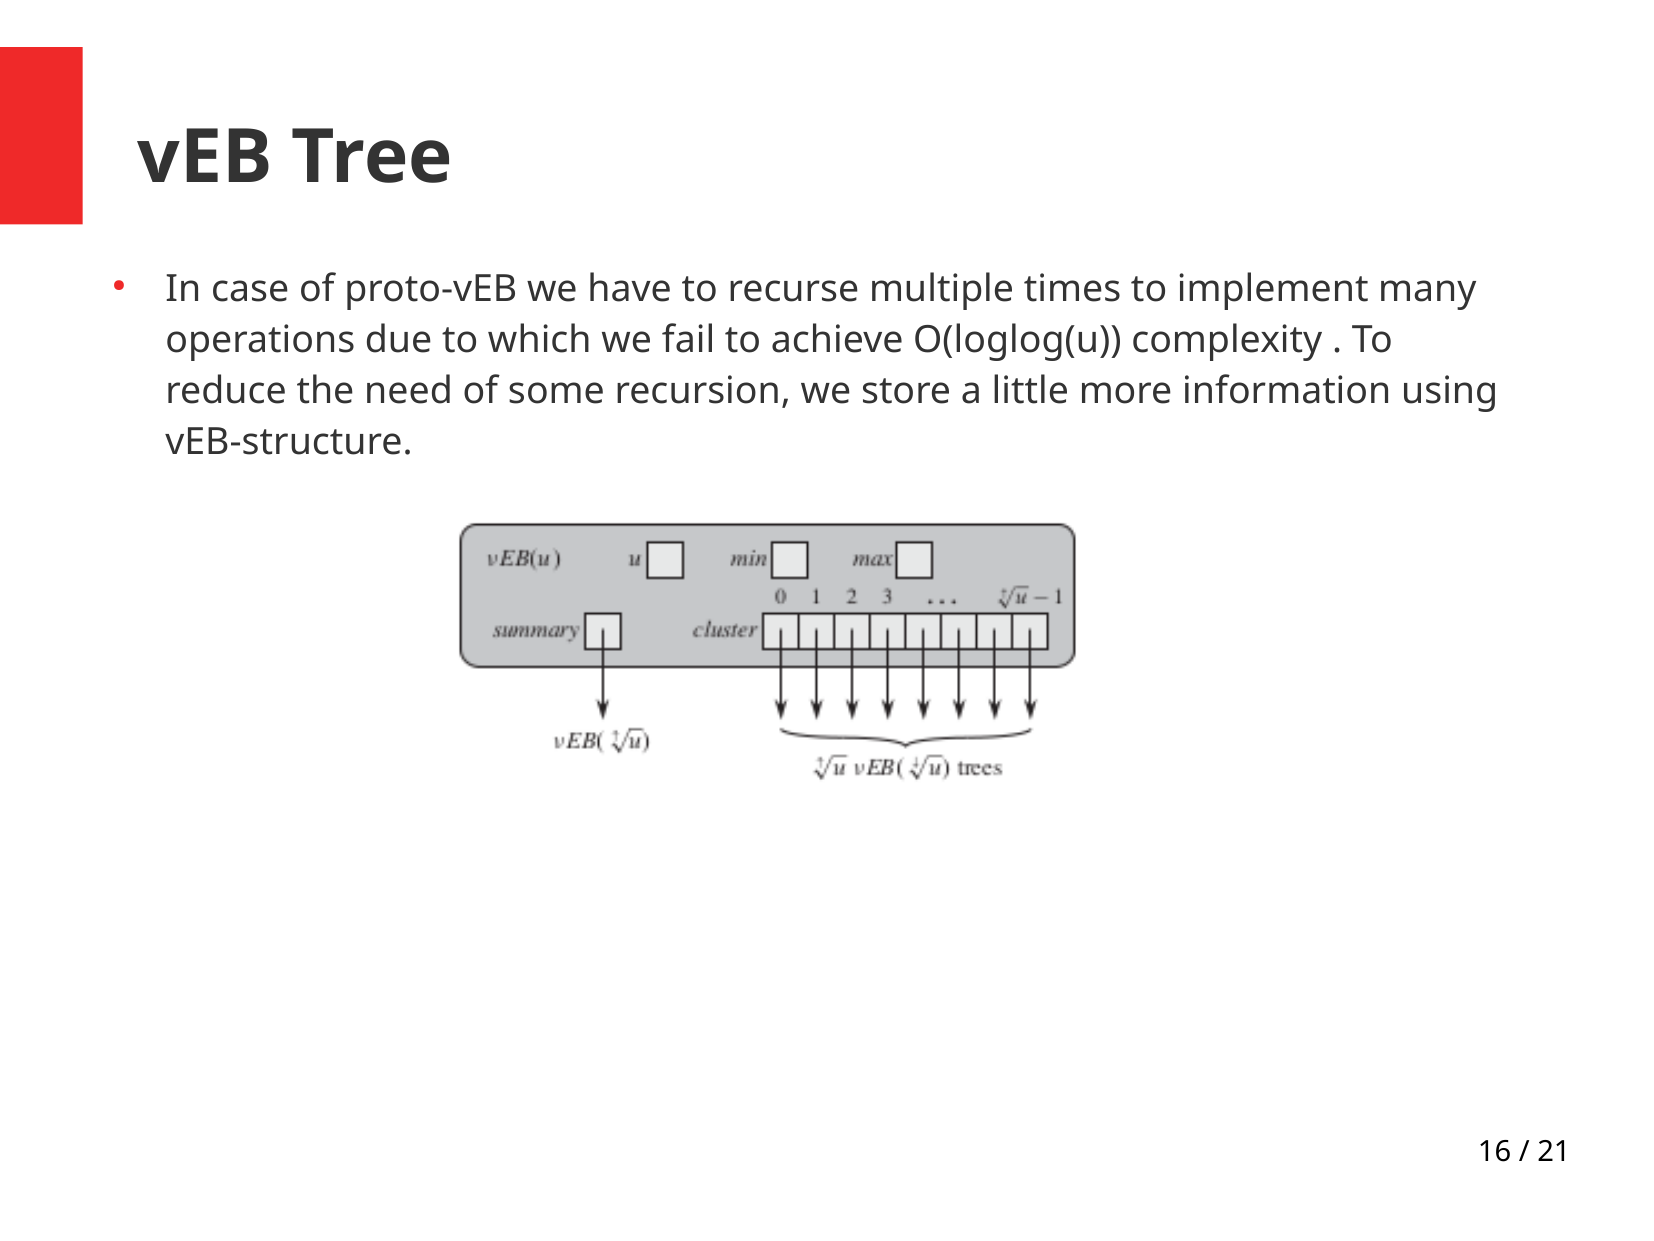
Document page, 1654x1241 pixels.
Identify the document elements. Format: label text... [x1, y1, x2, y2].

title vEB Tree [118, 49, 1571, 257]
list In case of proto-vEB we have to recurse multiple times to implement many operations due to which we fail to achieve O(loglog(u)) complexity . To reduce the need of some recursion, we store a little more information using vEB-structure. [94, 261, 1512, 981]
picture [369, 484, 1205, 820]
